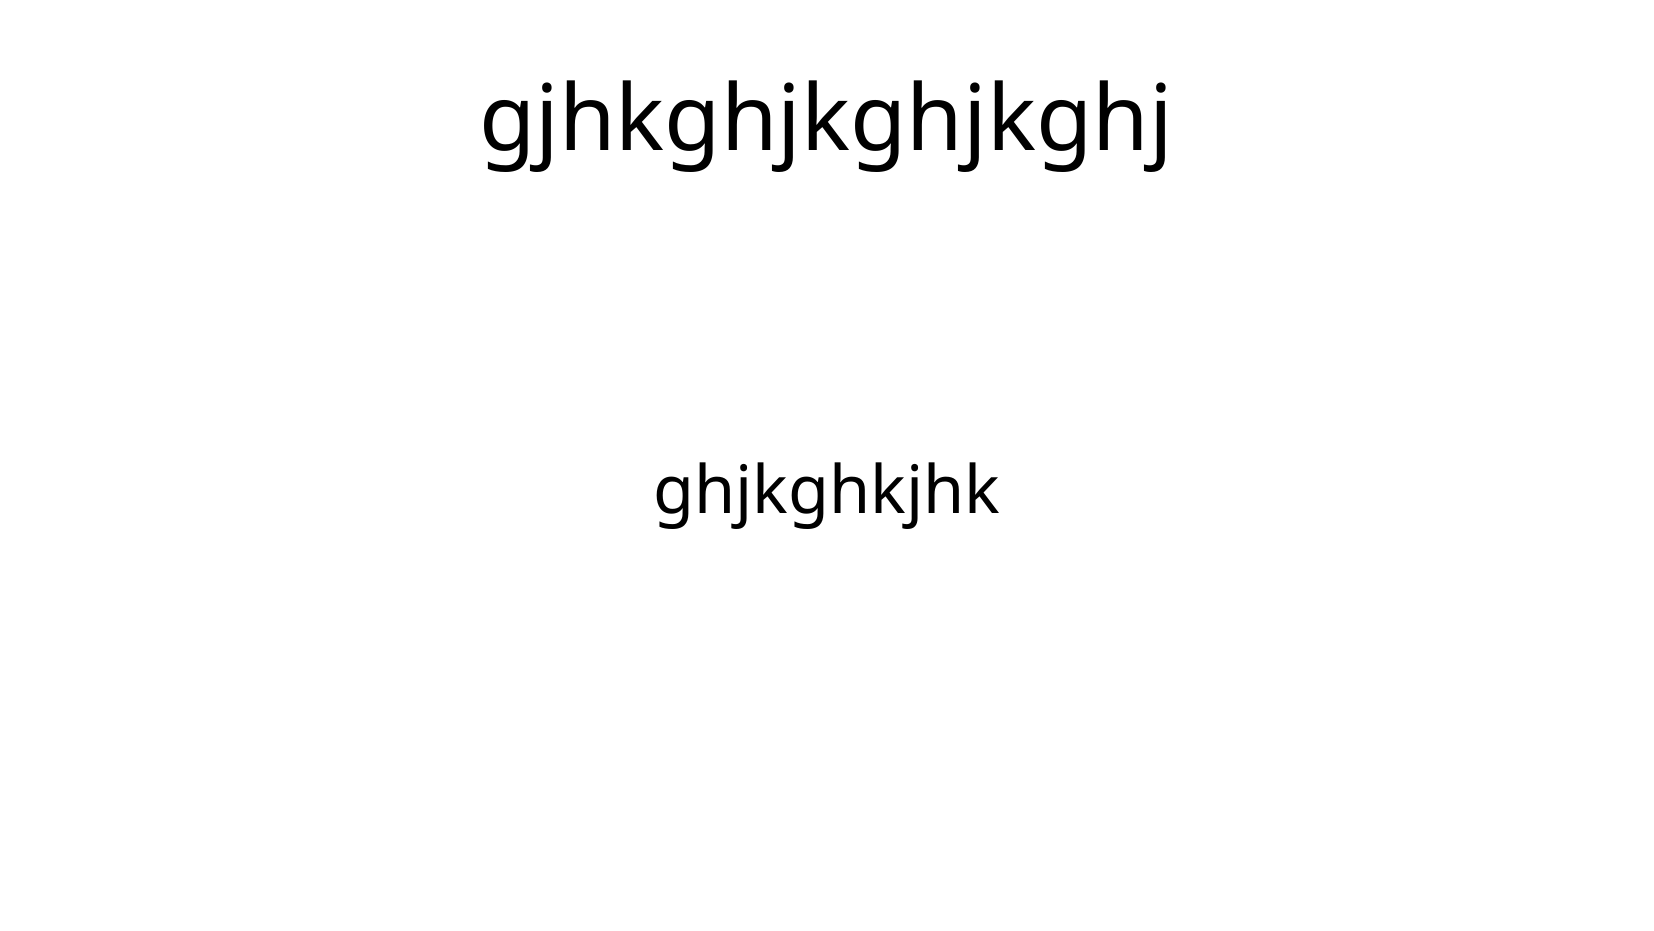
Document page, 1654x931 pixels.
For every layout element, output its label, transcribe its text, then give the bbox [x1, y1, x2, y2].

title gjhkghjkghjkghj [82, 37, 1571, 193]
subtitle ghjkghkjhk [82, 217, 1571, 758]
